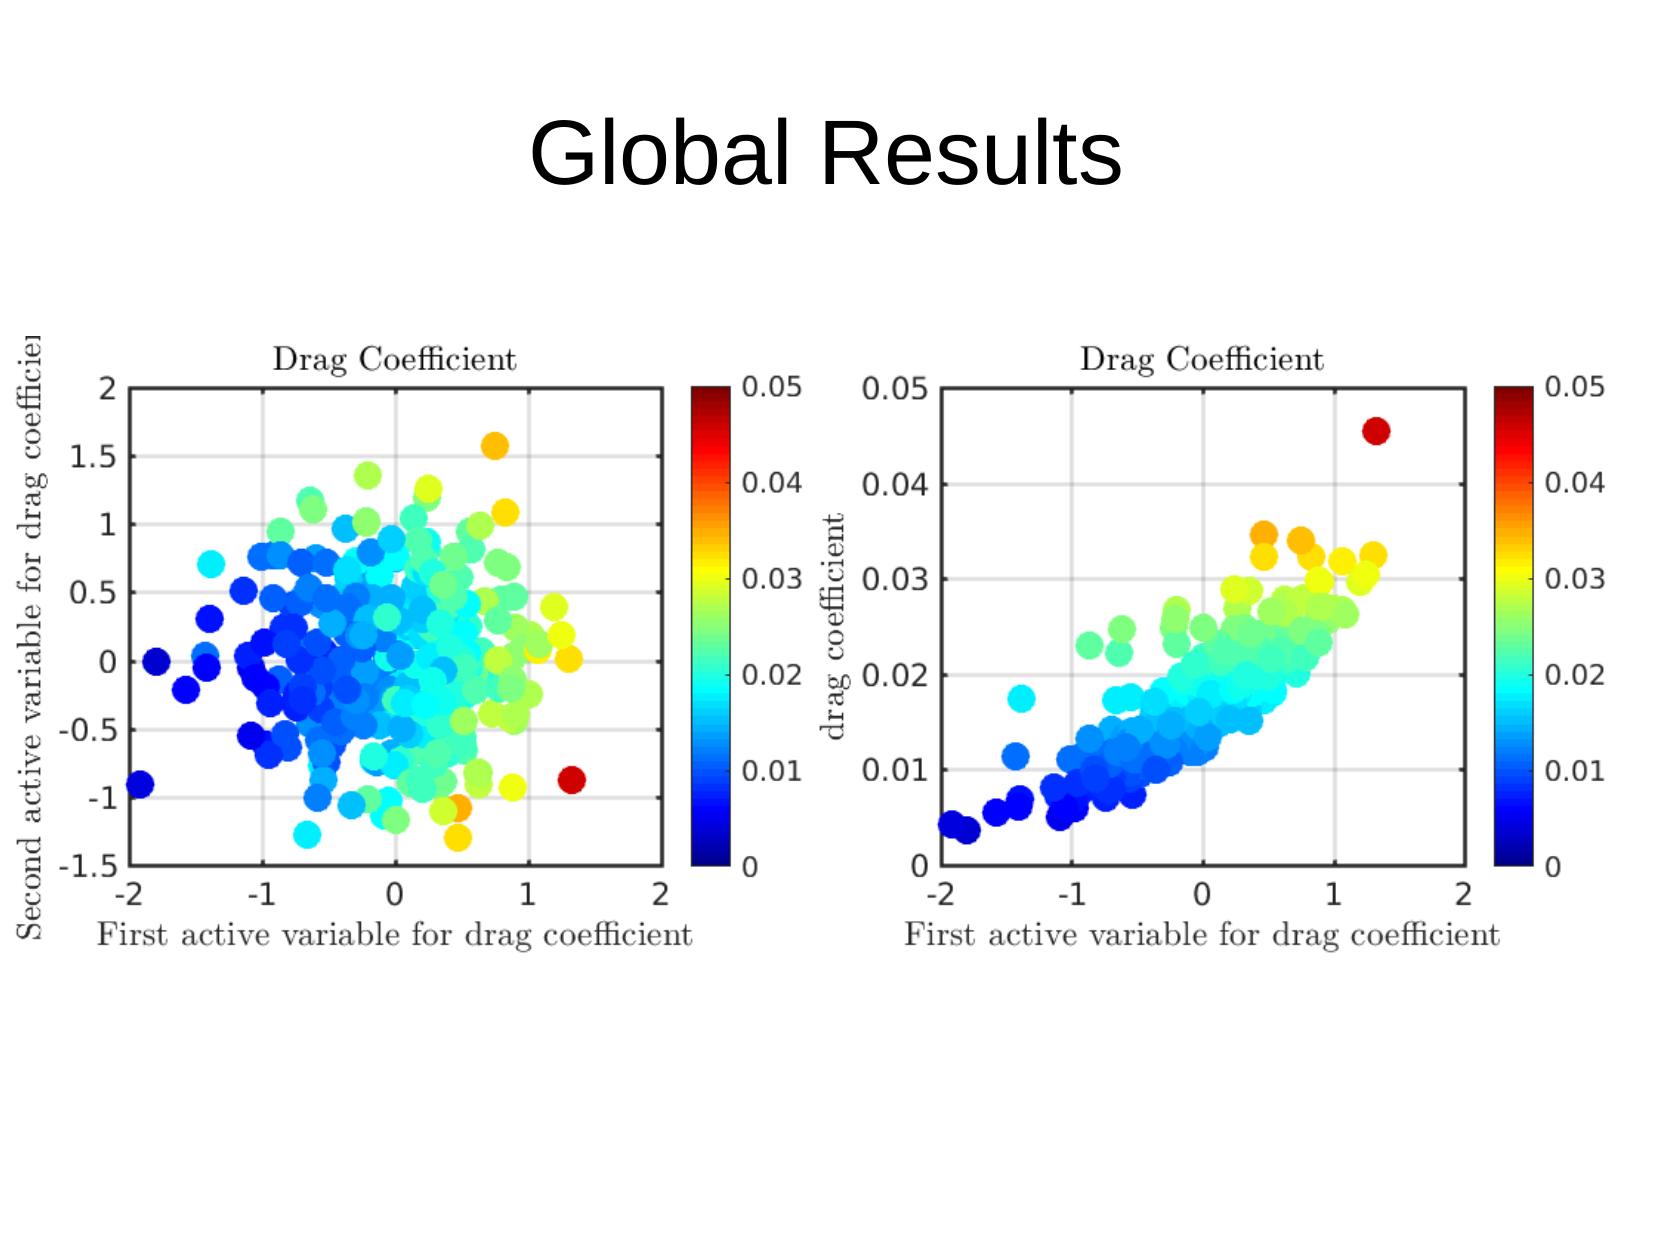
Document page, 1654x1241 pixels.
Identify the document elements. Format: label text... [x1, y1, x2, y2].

title Global Results [82, 49, 1571, 257]
picture [11, 336, 1642, 957]
